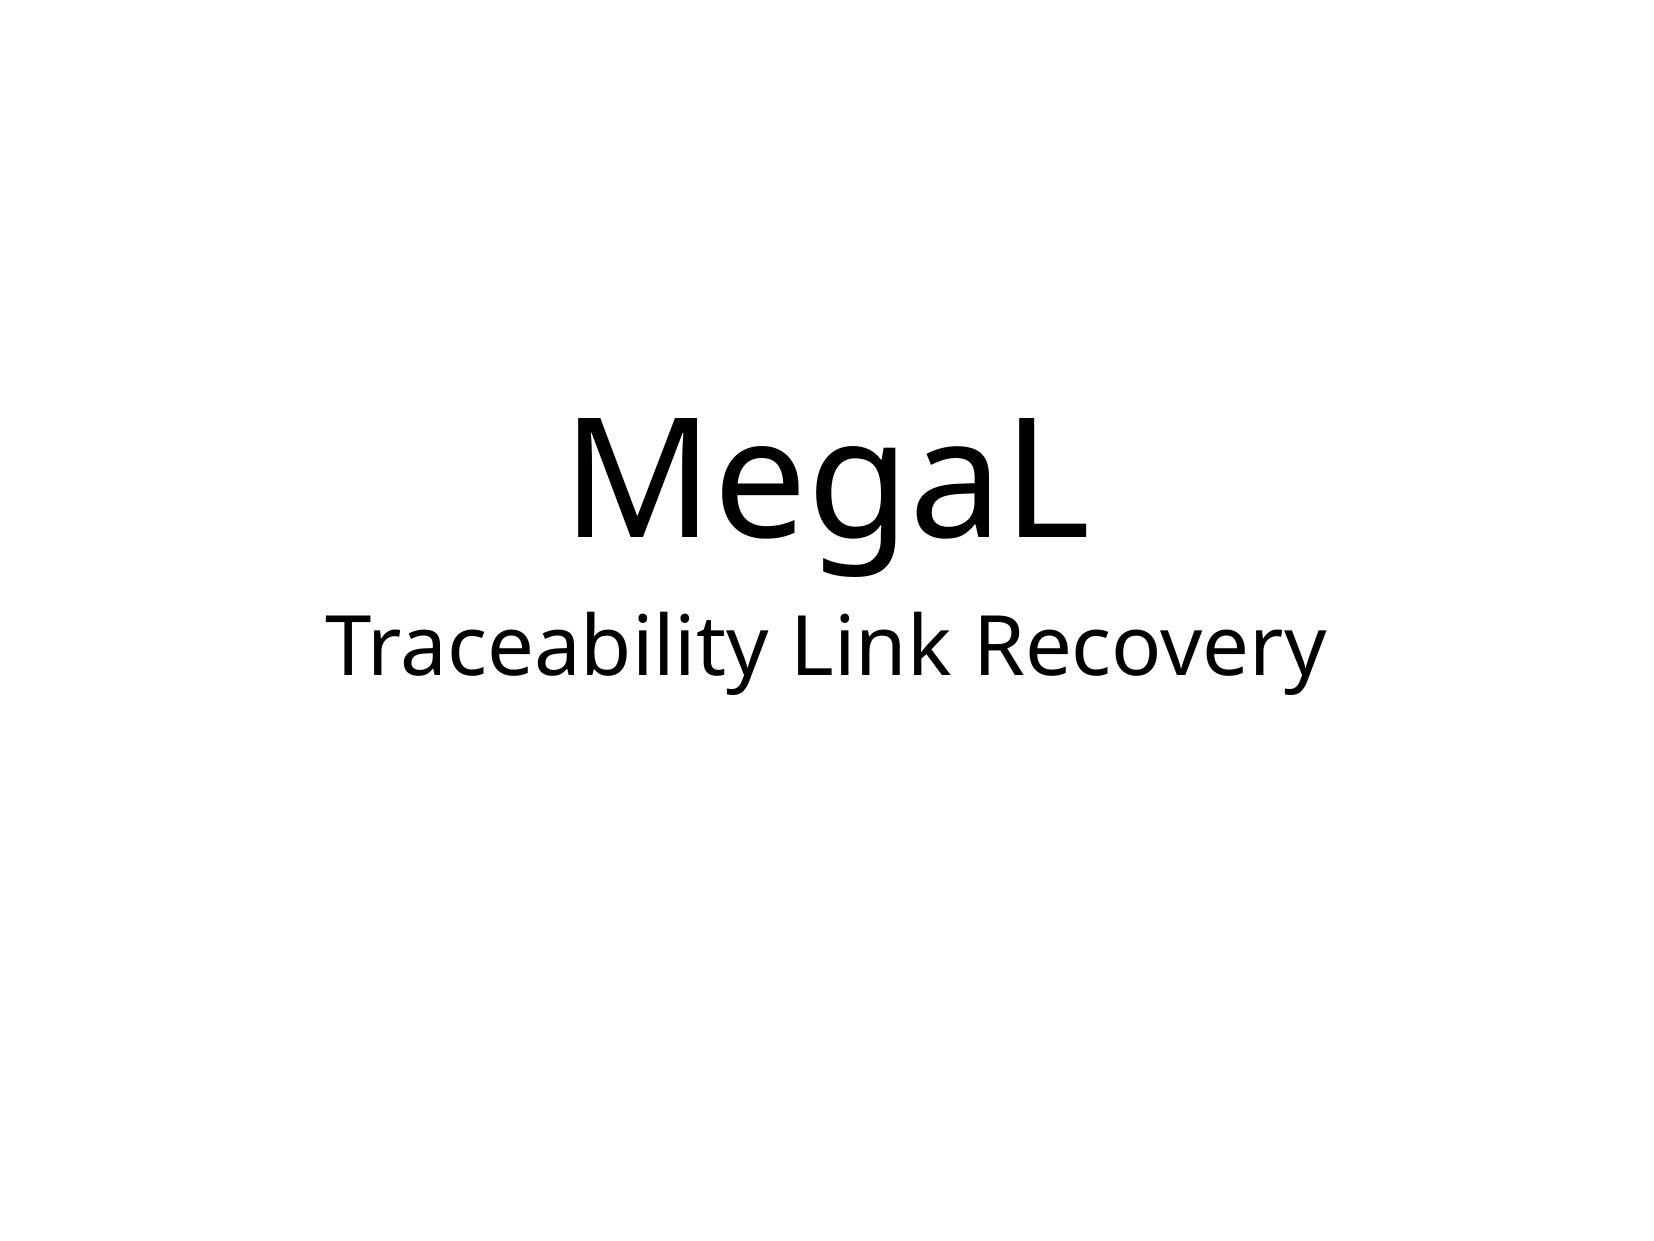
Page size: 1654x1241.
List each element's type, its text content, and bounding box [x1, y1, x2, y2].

subtitle MegaL Traceability Link Recovery [82, 49, 1571, 1010]
